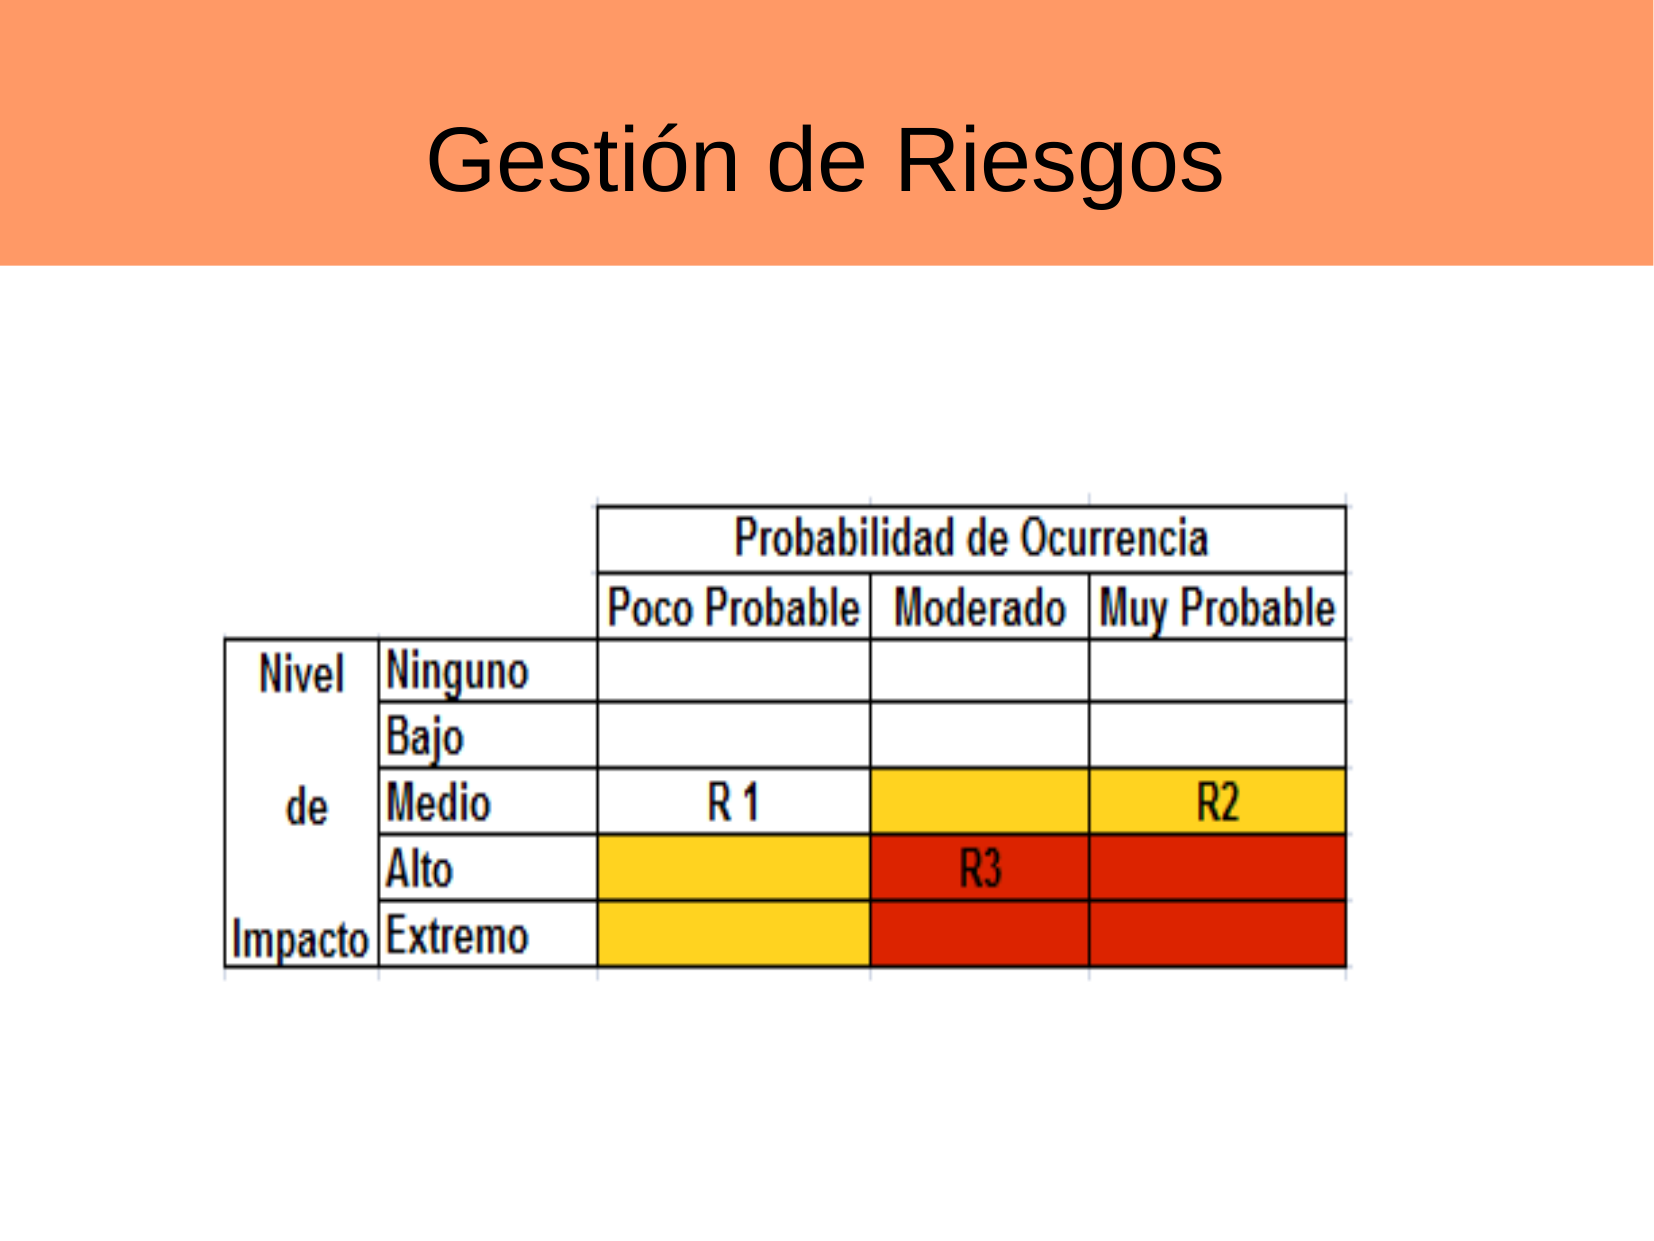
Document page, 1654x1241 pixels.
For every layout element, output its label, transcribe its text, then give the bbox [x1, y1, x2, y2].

picture [200, 401, 1394, 1052]
text_box [0, 0, 1654, 266]
text_box Gestión de Riesgos [82, 49, 1570, 256]
